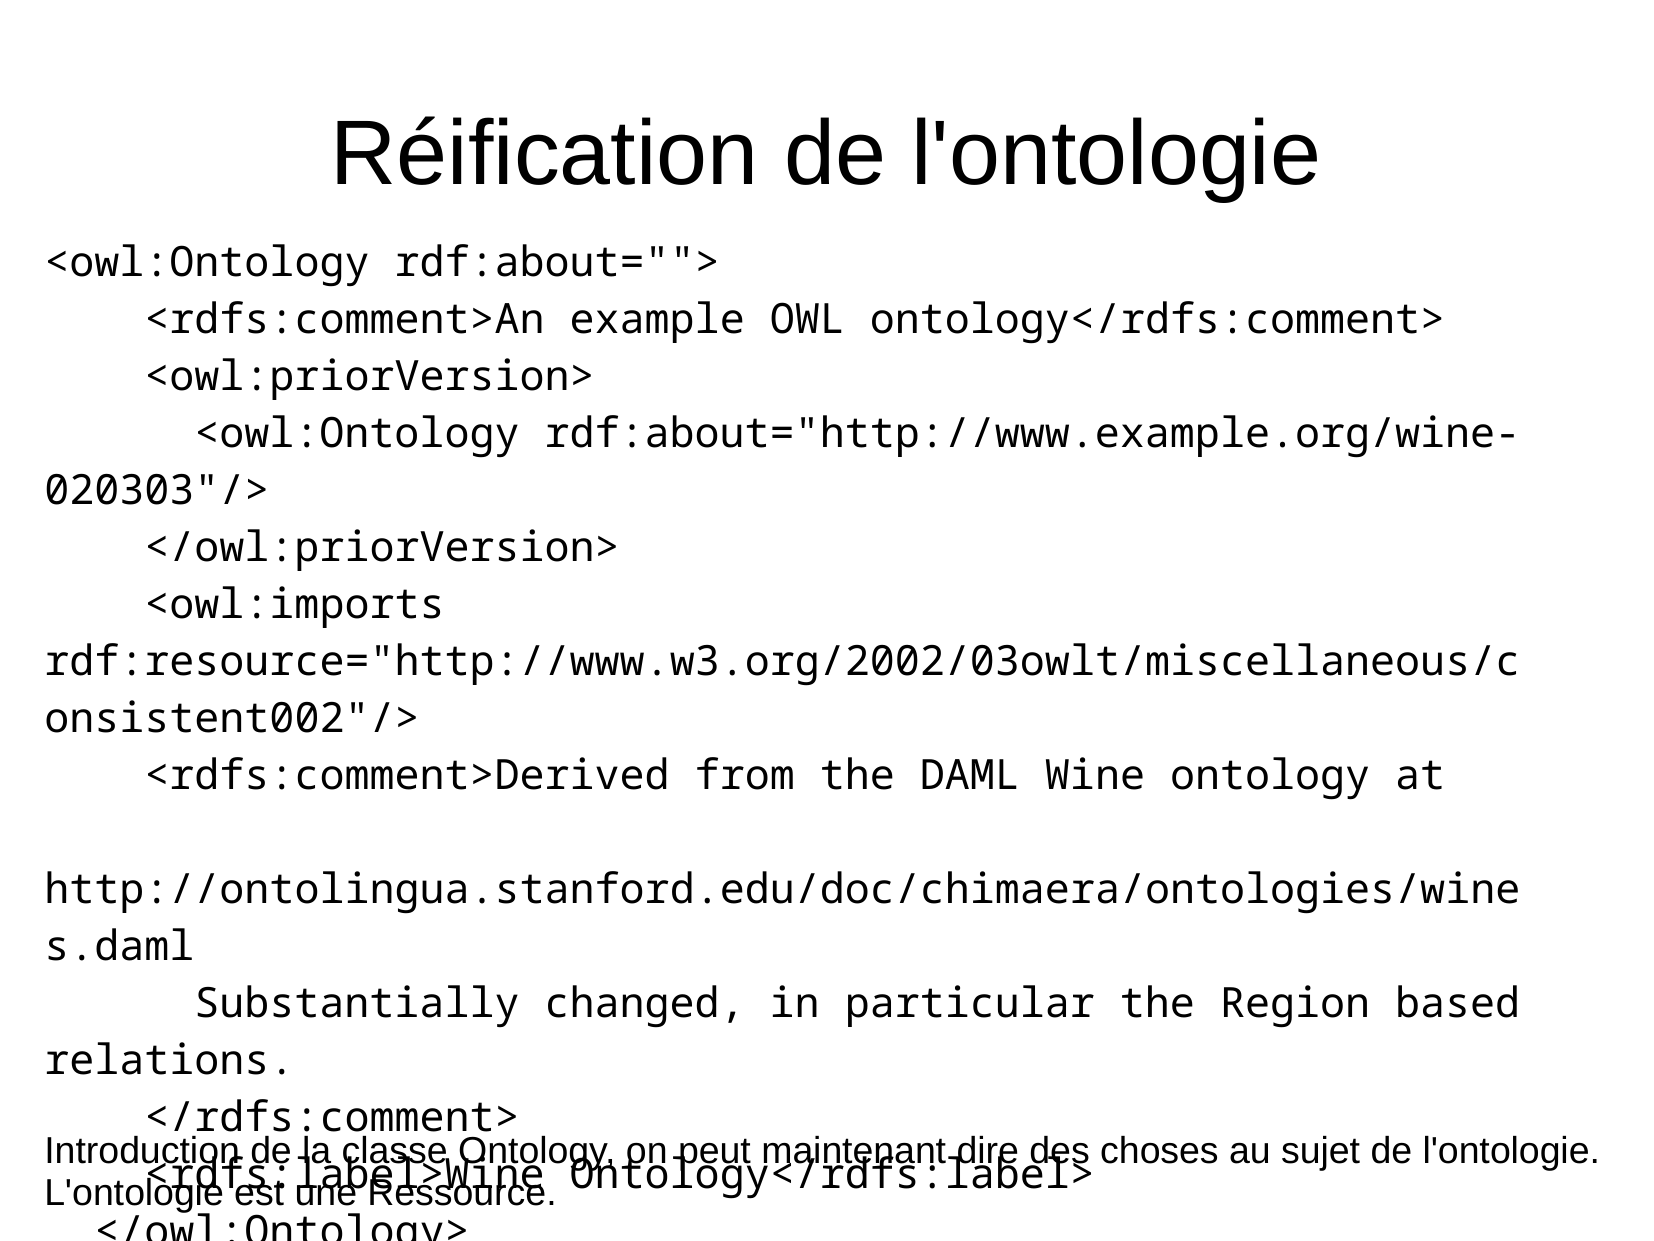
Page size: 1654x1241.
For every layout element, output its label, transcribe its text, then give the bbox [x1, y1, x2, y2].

text_box Introduction de la classe Ontology, on peut maintenant dire des choses au sujet de l'ontologie. L'ontologie est une Ressource. [29, 1122, 1616, 1221]
title Réification de l'ontologie [82, 49, 1571, 257]
text_box <owl:Ontology rdf:about=""> <rdfs:comment>An example OWL ontology</rdfs:comment> <owl:priorVersion> <owl:Ontology rdf:about="http://www.example.org/wine-020303"/> </owl:priorVersion> <owl:imports rdf:resource="http://www.w3.org/2002/03owlt/miscellaneous/consistent002"/> <rdfs:comment>Derived from the DAML Wine ontology at http://ontolingua.stanford.edu/doc/chimaera/ontologies/wines.daml Substantially changed, in particular the Region based relations. </rdfs:comment> <rdfs:label>Wine Ontology</rdfs:label> </owl:Ontology> [29, 224, 1542, 1112]
